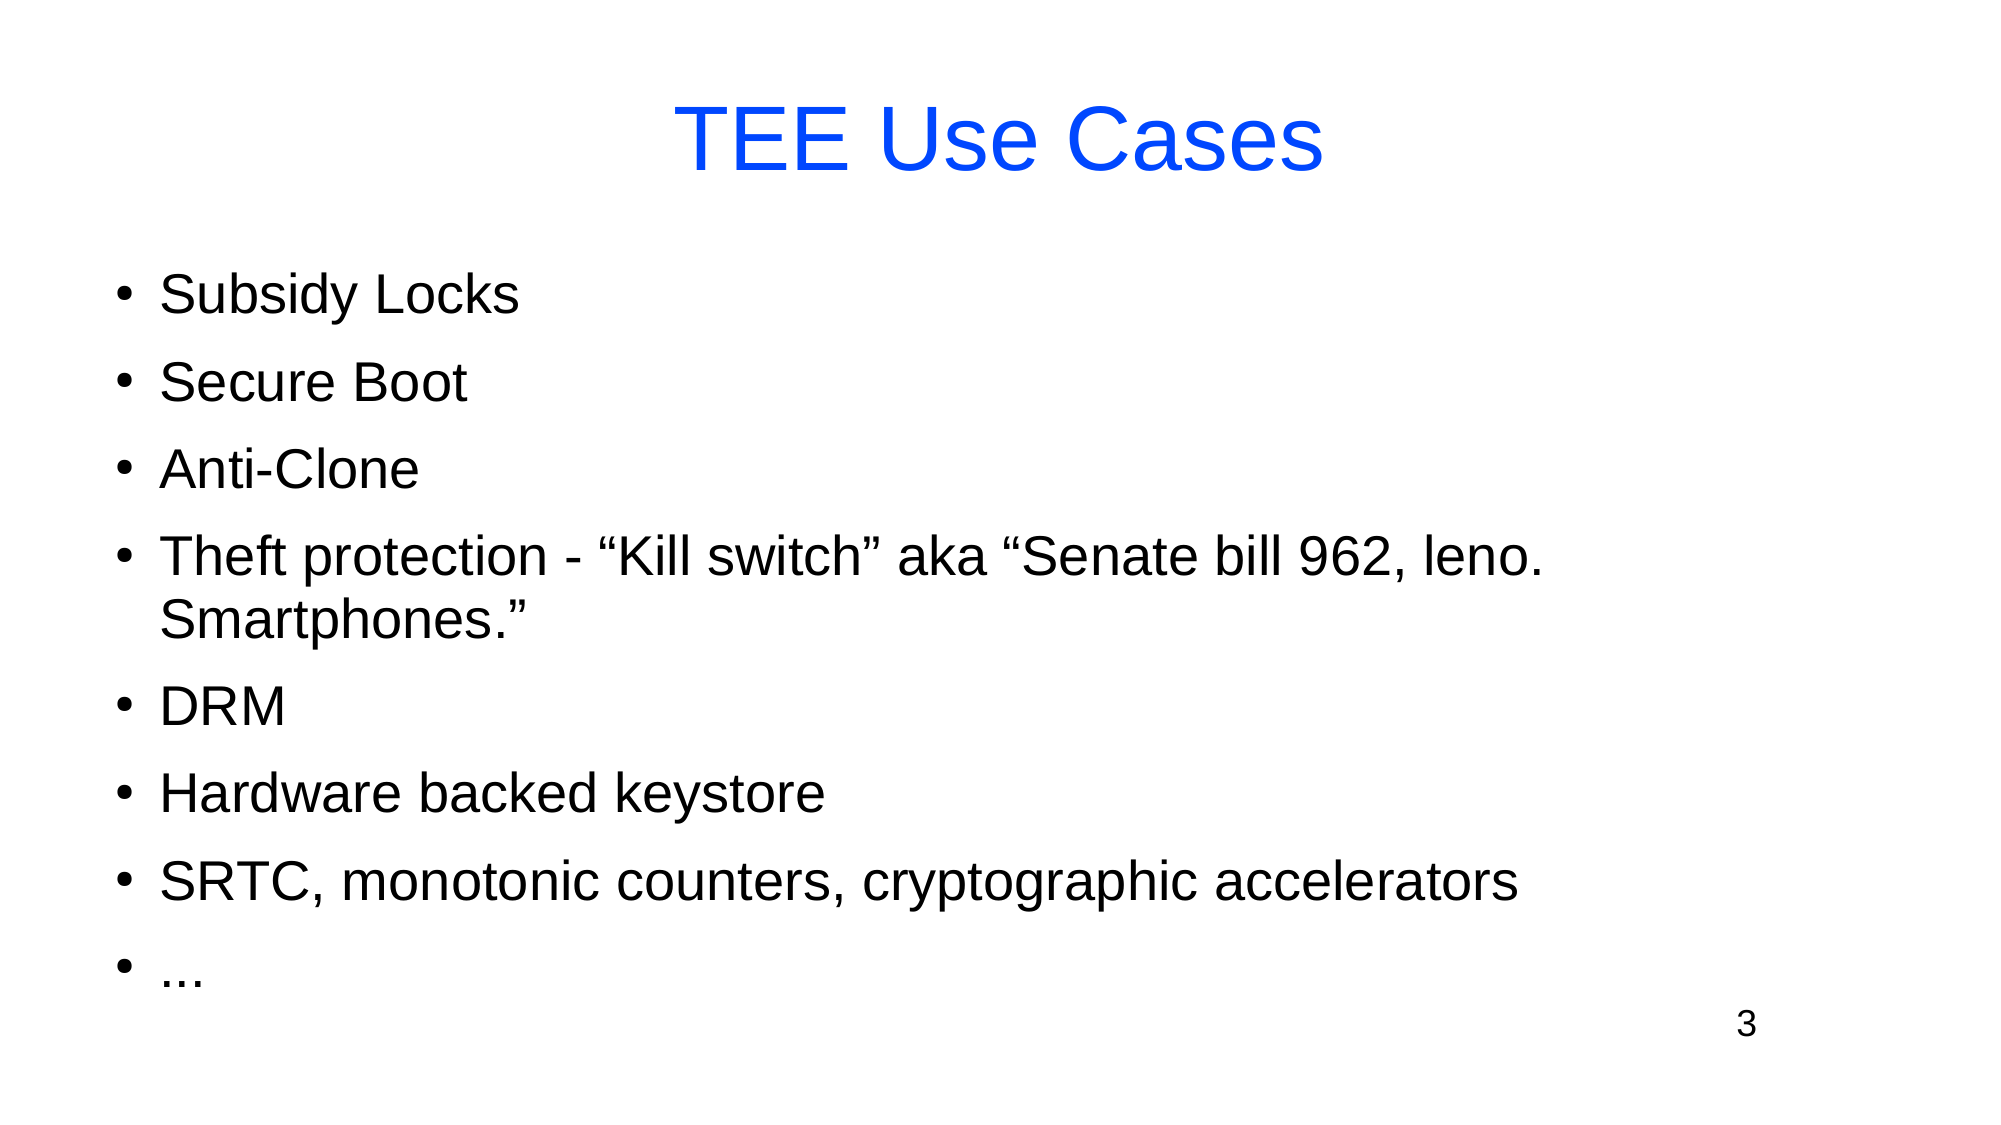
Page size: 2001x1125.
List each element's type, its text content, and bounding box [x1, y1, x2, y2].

title TEE Use Cases [99, 44, 1900, 233]
list Subsidy Locks Secure Boot Anti-Clone Theft protection - “Kill switch” aka “Senate bill 962, leno. Smartphones.” DRM Hardware backed keystore SRTC, monotonic counters, cryptographic accelerators ... [99, 263, 1900, 1006]
